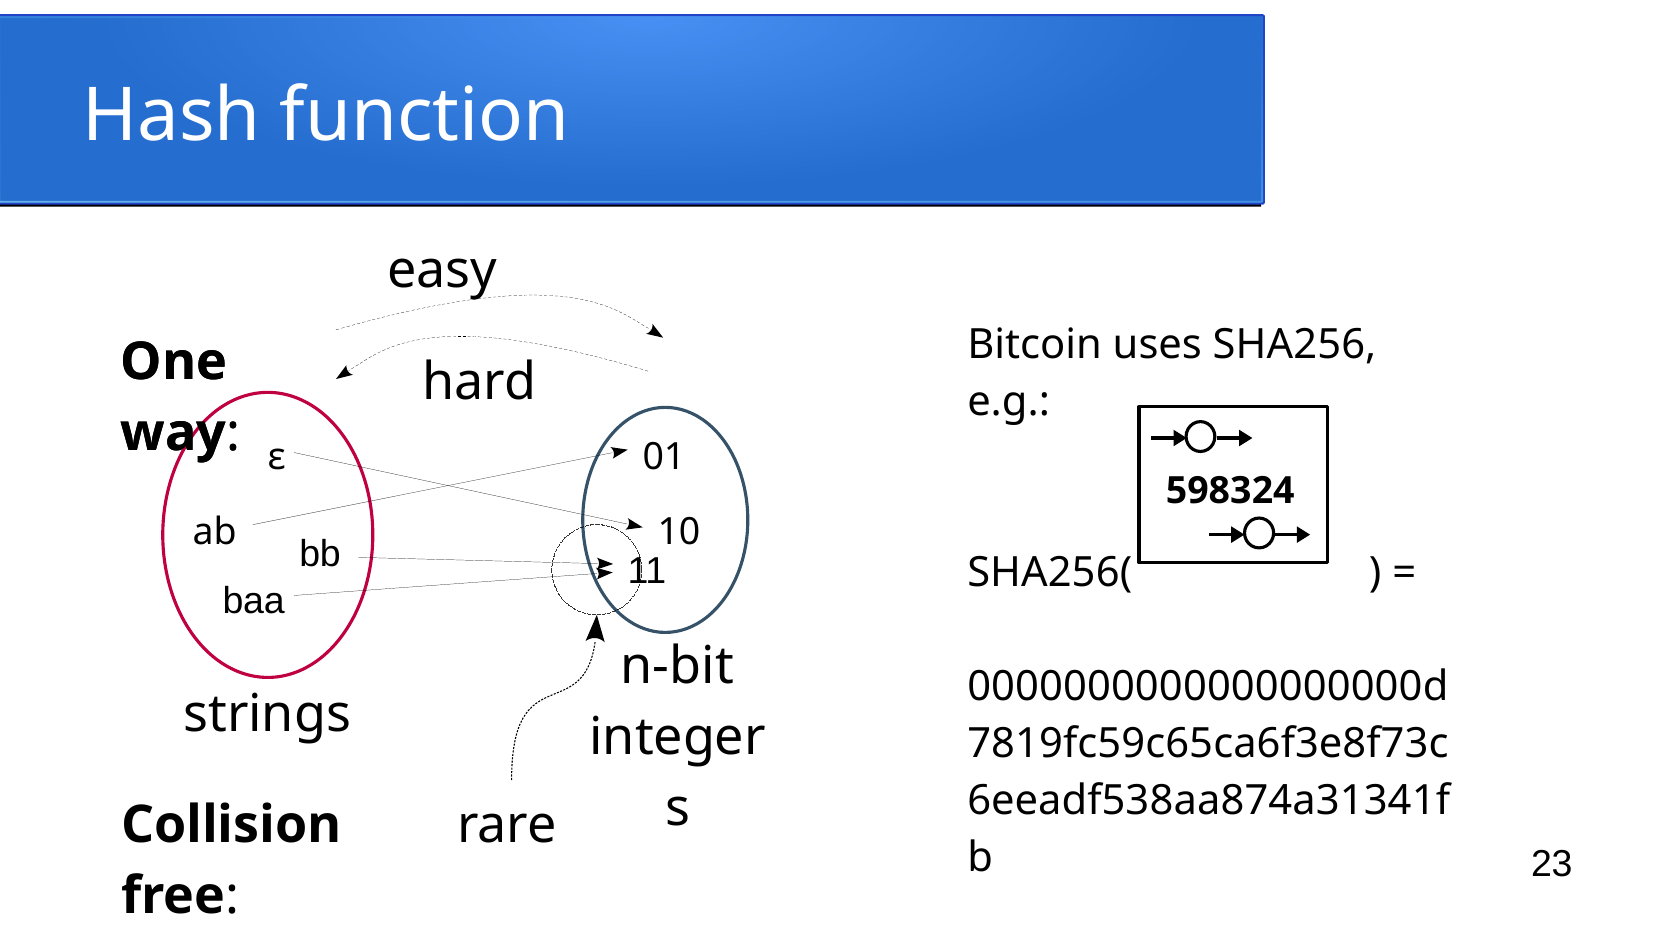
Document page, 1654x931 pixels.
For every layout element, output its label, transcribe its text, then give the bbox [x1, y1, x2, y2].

text_box bb [284, 525, 358, 586]
text_box n-bit integers [565, 620, 791, 761]
text_box 10 [642, 497, 718, 558]
text_box rare [429, 780, 595, 858]
text_box easy [372, 224, 526, 302]
text_box 11 [612, 542, 688, 600]
title Hash function [82, 35, 1235, 189]
text_box hard [407, 336, 553, 414]
text_box ab [177, 497, 283, 558]
text_box One way: [105, 316, 361, 394]
text_box Collision free: [106, 780, 429, 858]
text_box strings [168, 668, 371, 780]
text_box 598324 [1151, 455, 1321, 537]
text_box baa [207, 572, 313, 633]
text_box ε [252, 422, 313, 483]
text_box Bitcoin uses SHA256, e.g.: SHA256( ) = 0000000000000000000d7819fc59c65ca6f3e8f73c6eeadf538aa874a31341fb [952, 306, 1486, 822]
text_box 01 [627, 422, 703, 483]
